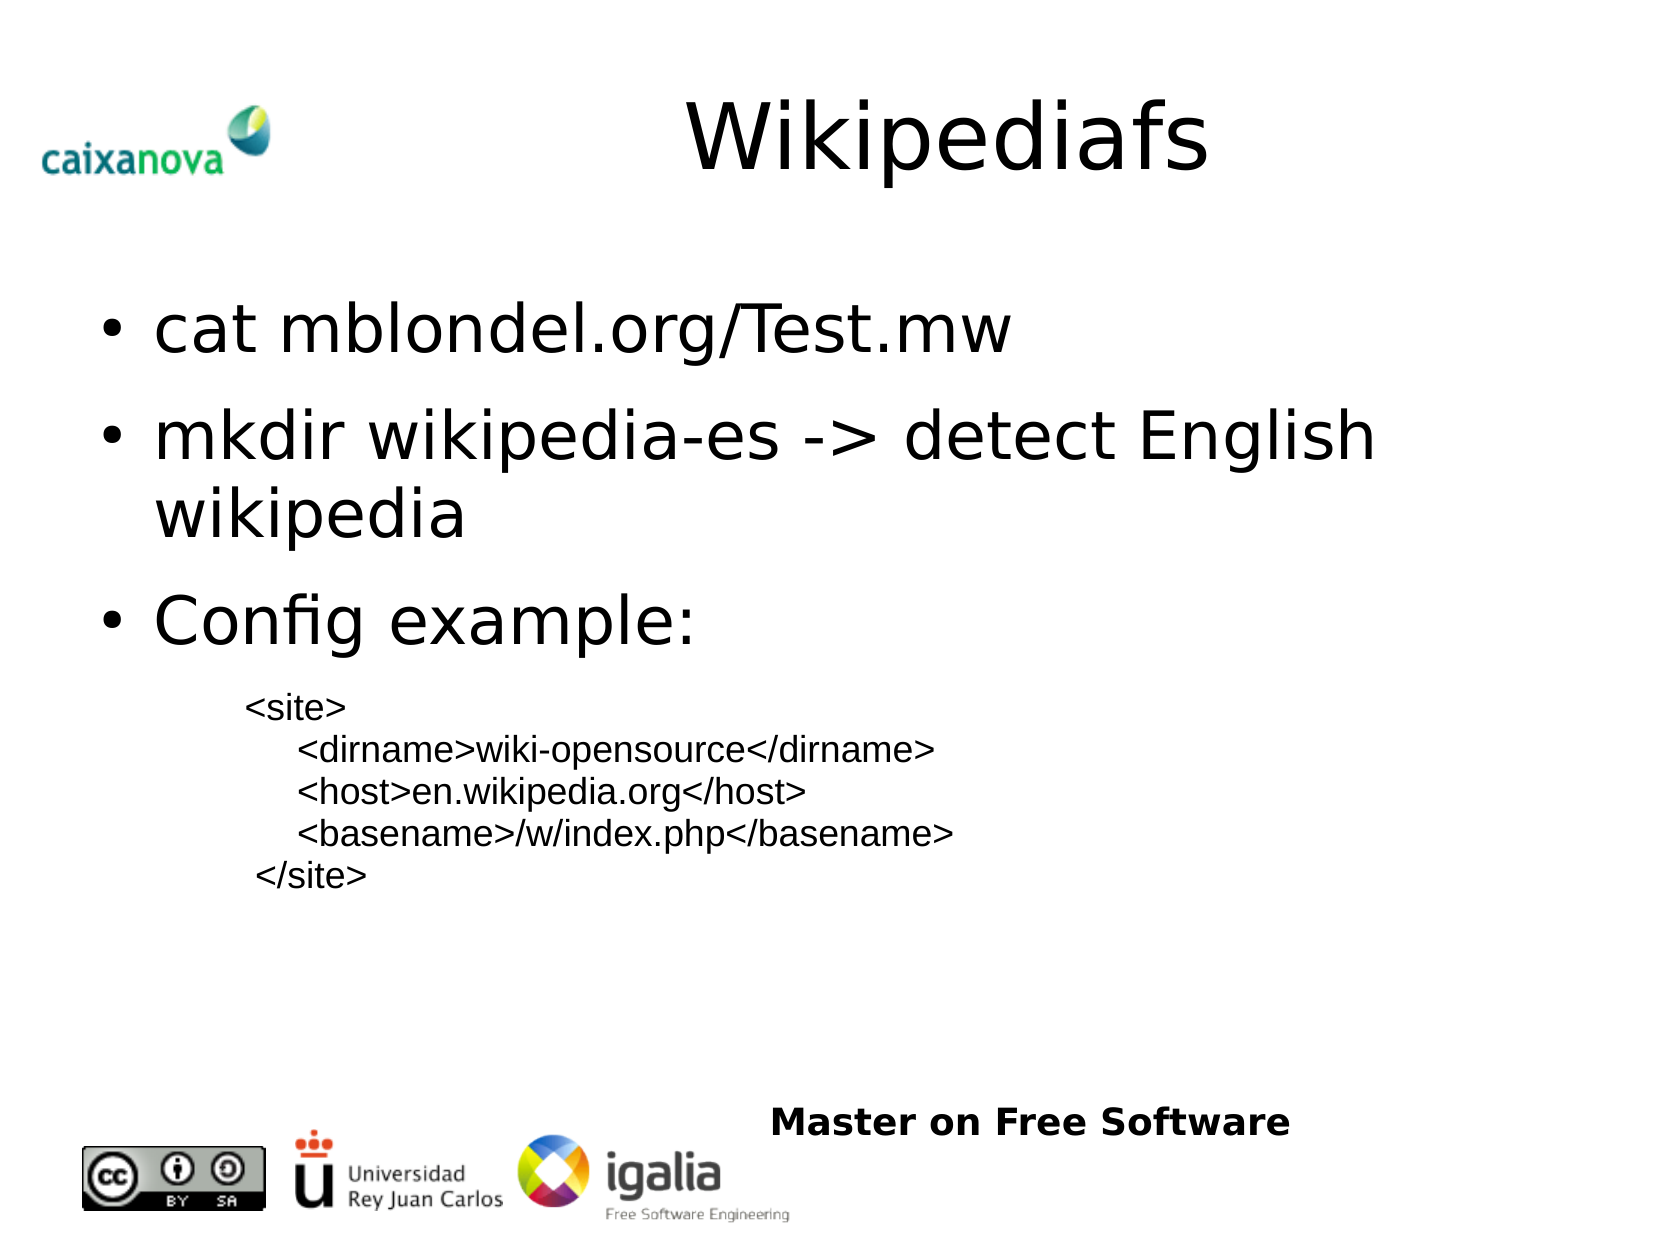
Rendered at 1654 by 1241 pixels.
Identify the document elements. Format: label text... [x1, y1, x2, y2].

picture [295, 1121, 811, 1235]
text_box <site> <dirname>wiki-opensource</dirname> <host>en.wikipedia.org</host> <basename>/w/index.php</basename> </site> [156, 679, 1004, 927]
title Wikipediafs [295, 38, 1601, 237]
picture [82, 1146, 266, 1211]
picture [29, 73, 284, 207]
list cat mblondel.org/Test.mw mkdir wikipedia-es -> detect English wikipedia Config example: [82, 290, 1571, 661]
